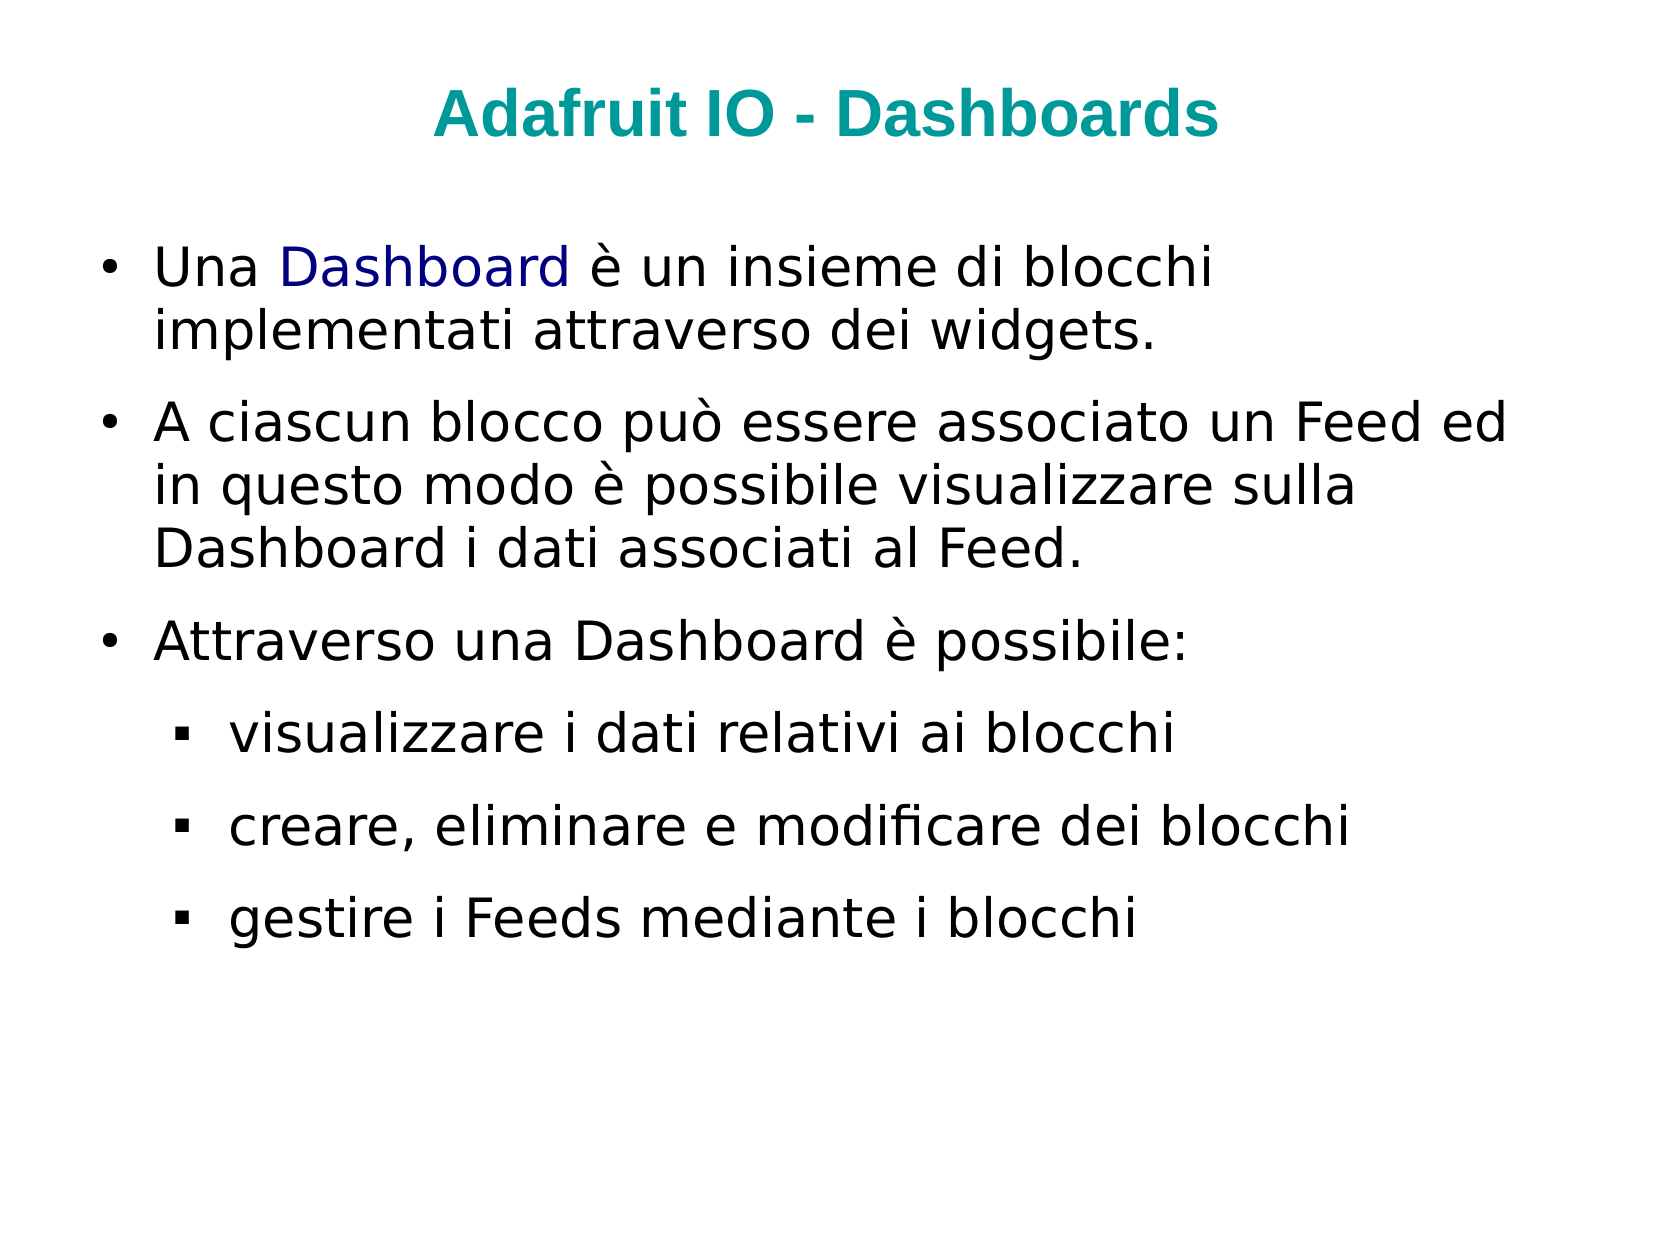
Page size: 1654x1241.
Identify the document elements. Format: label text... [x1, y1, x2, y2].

title Adafruit IO - Dashboards [82, 49, 1571, 178]
list Una Dashboard è un insieme di blocchi implementati attraverso dei widgets. A ciascun blocco può essere associato un Feed ed in questo modo è possibile visualizzare sulla Dashboard i dati associati al Feed. Attraverso una Dashboard è possibile: visualizzare i dati relativi ai blocchi creare, eliminare e modificare dei blocchi gestire i Feeds mediante i blocchi [82, 236, 1571, 1182]
